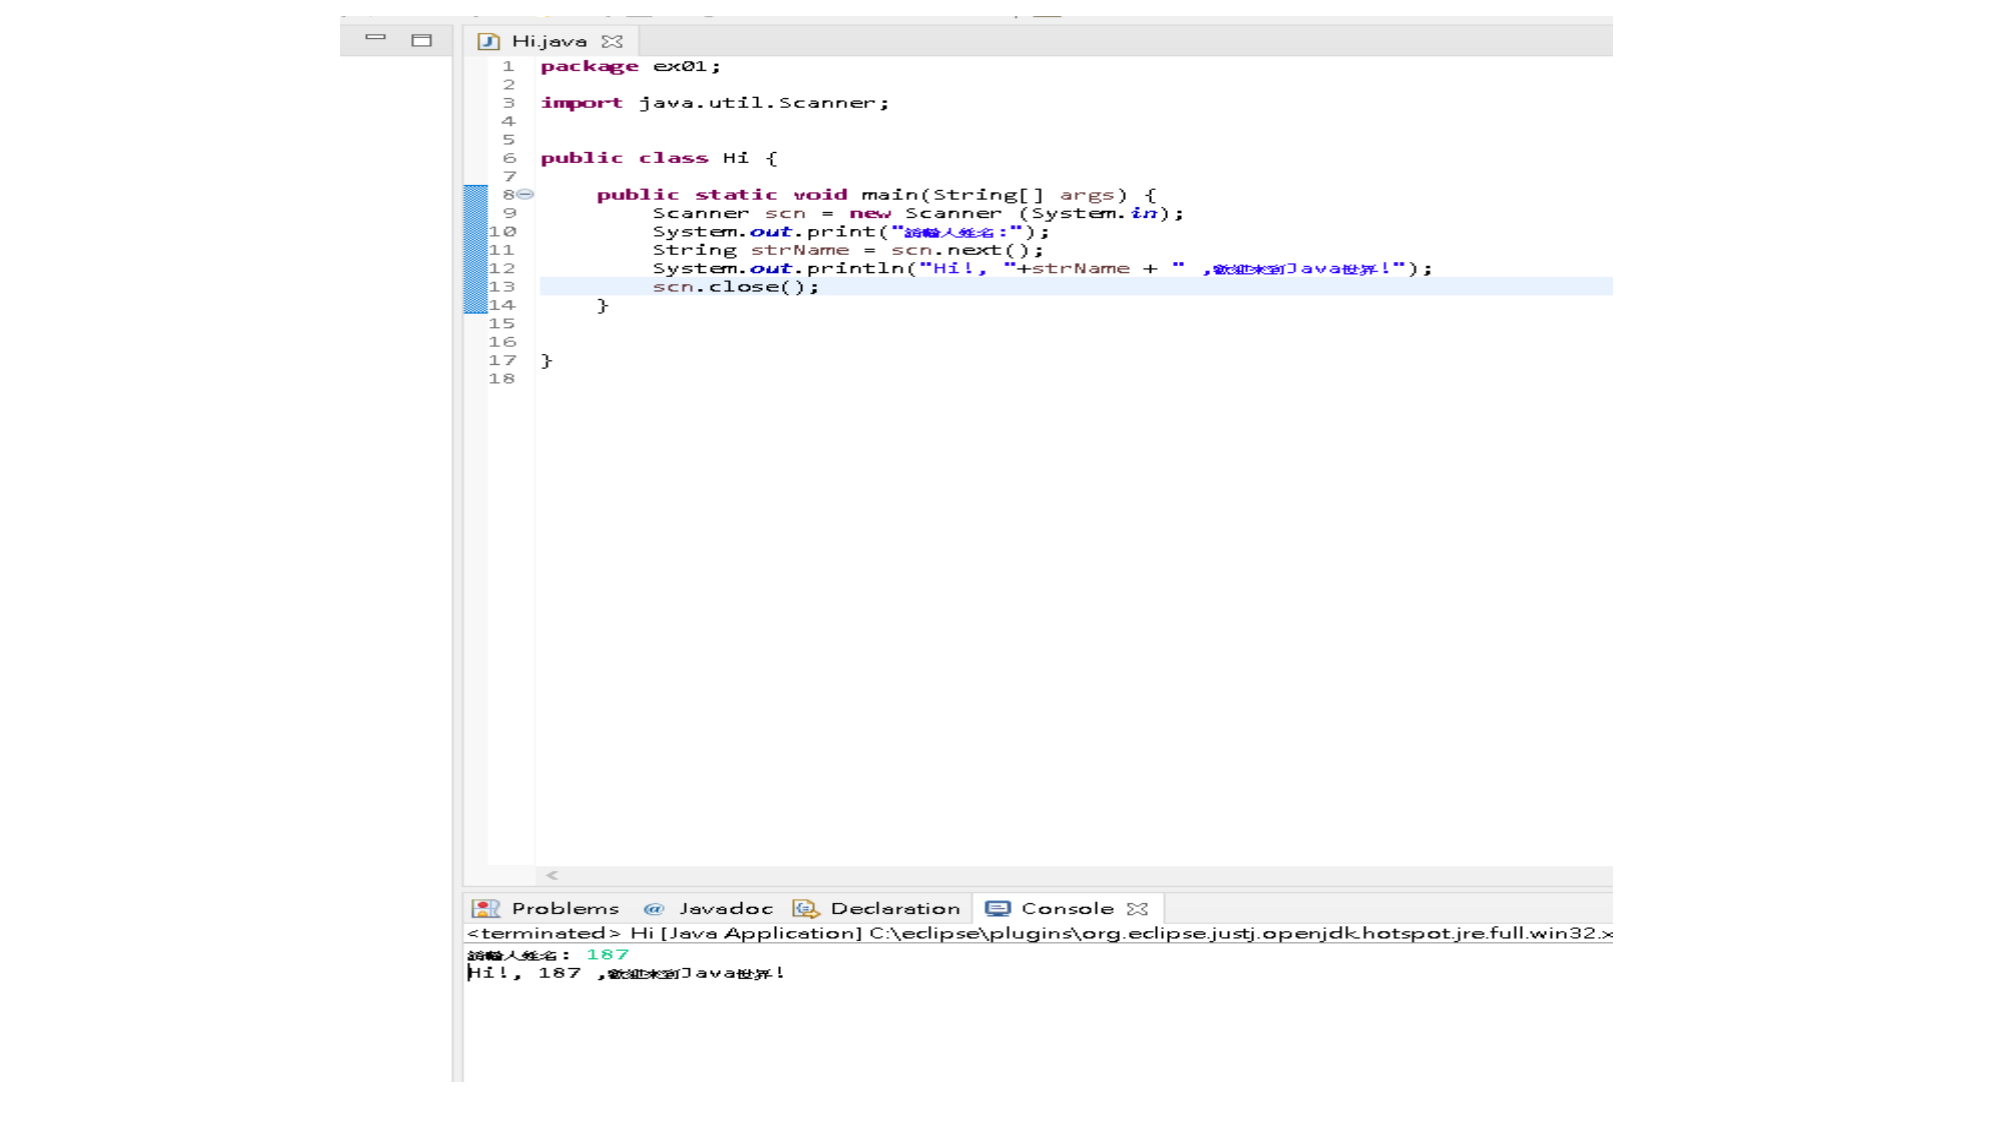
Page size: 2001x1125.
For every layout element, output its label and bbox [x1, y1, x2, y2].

picture [340, 16, 1613, 1082]
